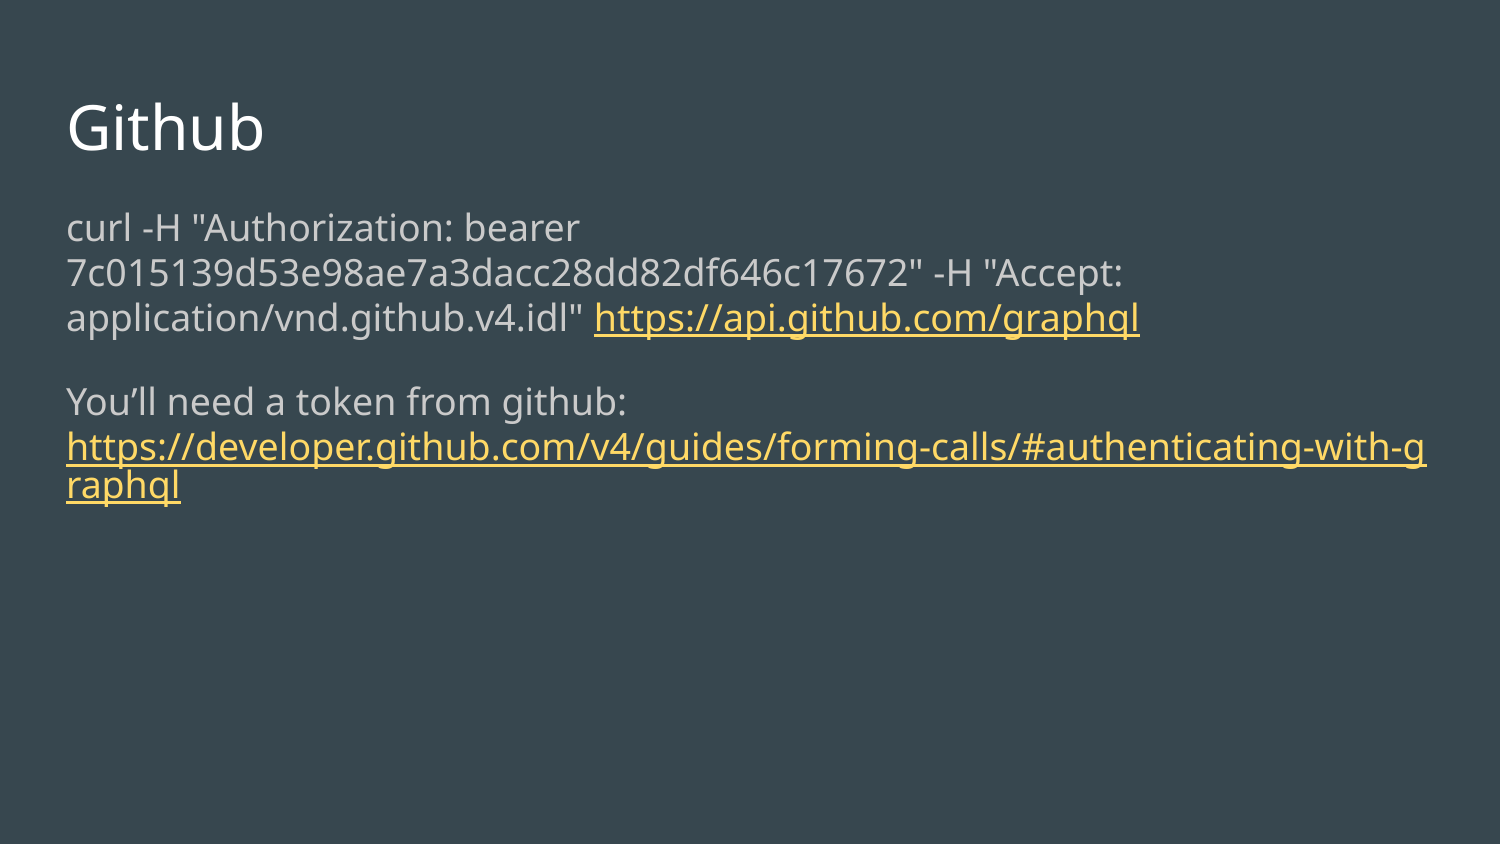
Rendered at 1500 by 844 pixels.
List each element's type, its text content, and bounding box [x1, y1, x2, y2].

list curl -H "Authorization: bearer 7c015139d53e98ae7a3dacc28dd82df646c17672" -H "Accept: application/vnd.github.v4.idl" https://api.github.com/graphql You’ll need a token from github: https://developer.github.com/v4/guides/forming-calls/#authenticating-with-graphql [51, 189, 1449, 750]
title Github [51, 72, 1449, 167]
